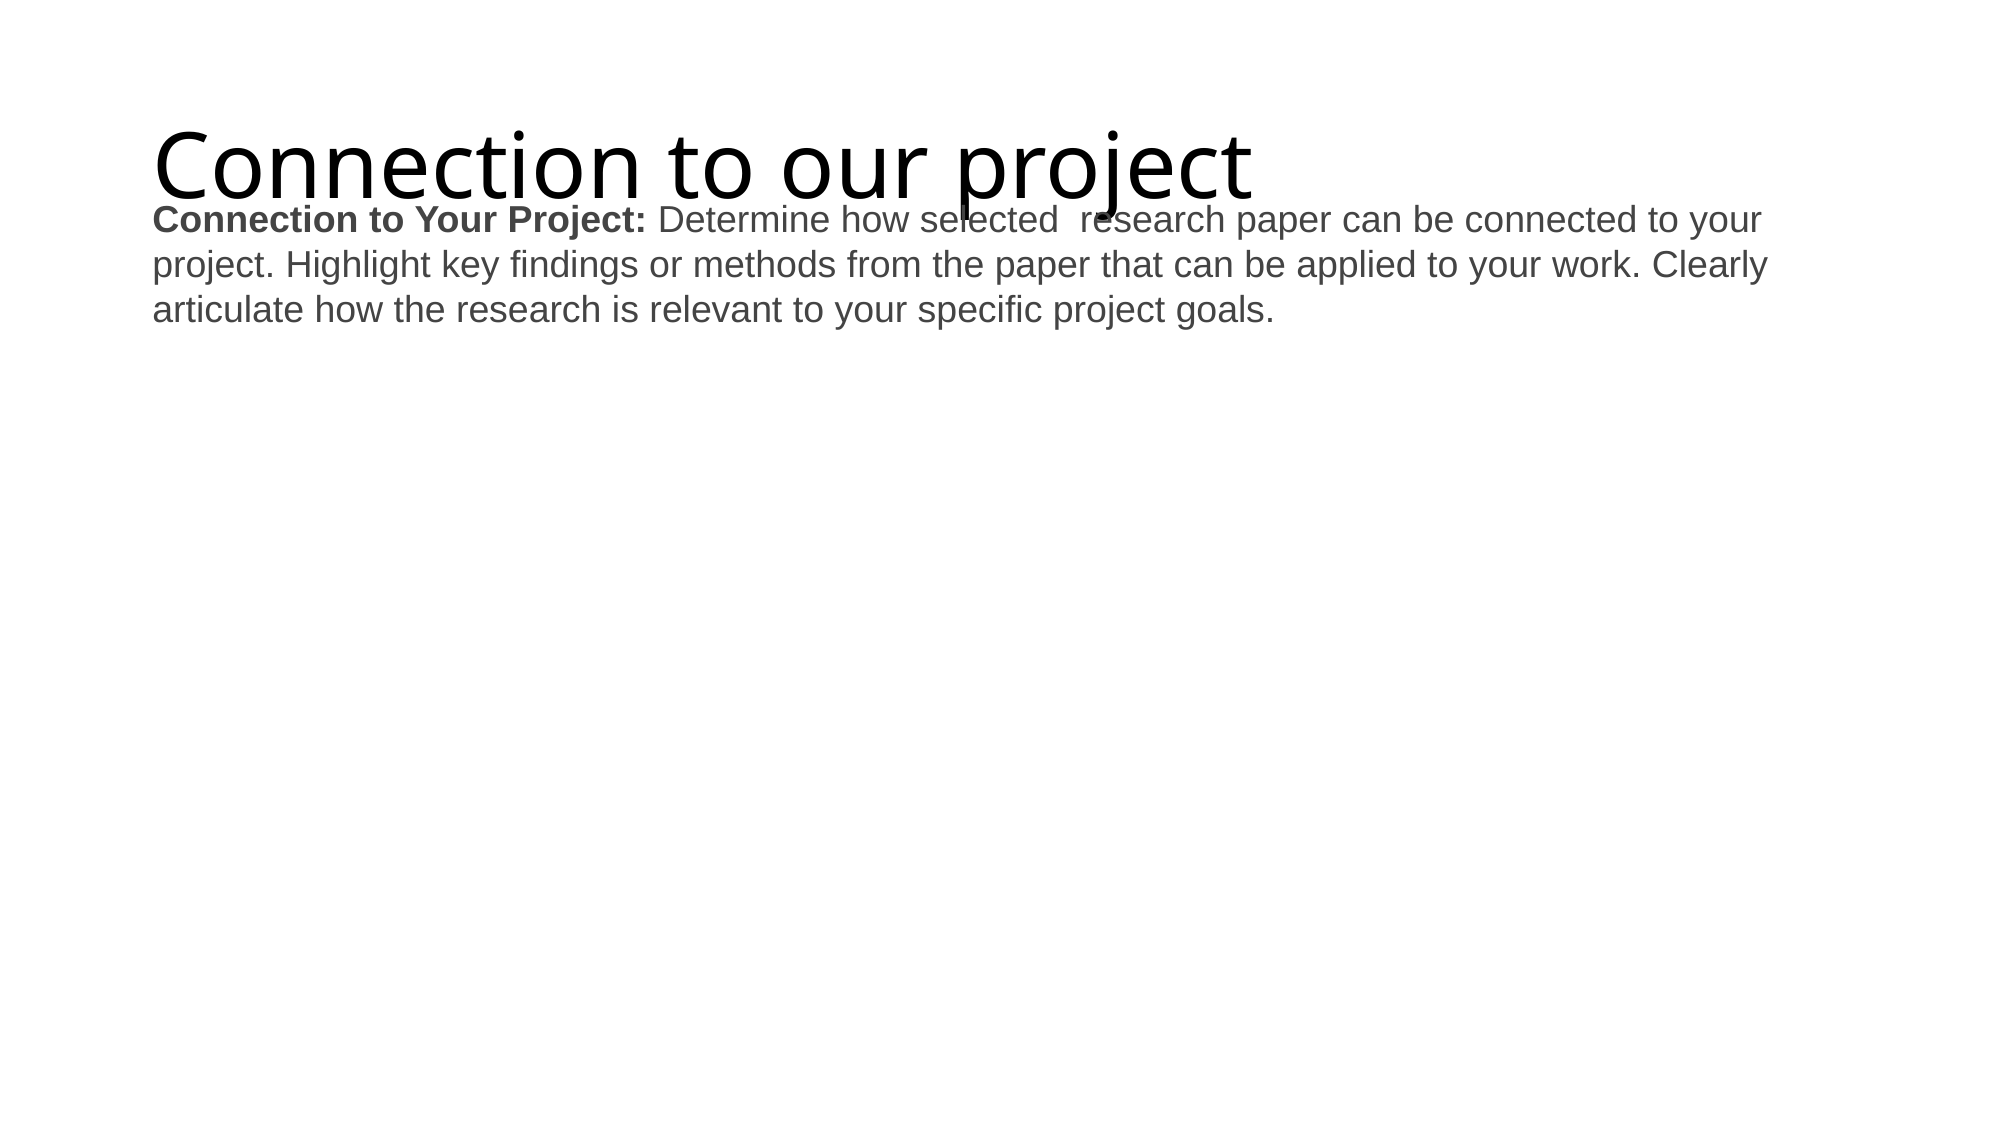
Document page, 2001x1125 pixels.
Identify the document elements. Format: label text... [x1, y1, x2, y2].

text_box Connection to Your Project: Determine how selected research paper can be connected to your project. Highlight key findings or methods from the paper that can be applied to your work. Clearly articulate how the research is relevant to your specific project goals. [137, 187, 1863, 340]
title Connection to our project [137, 59, 1863, 187]
